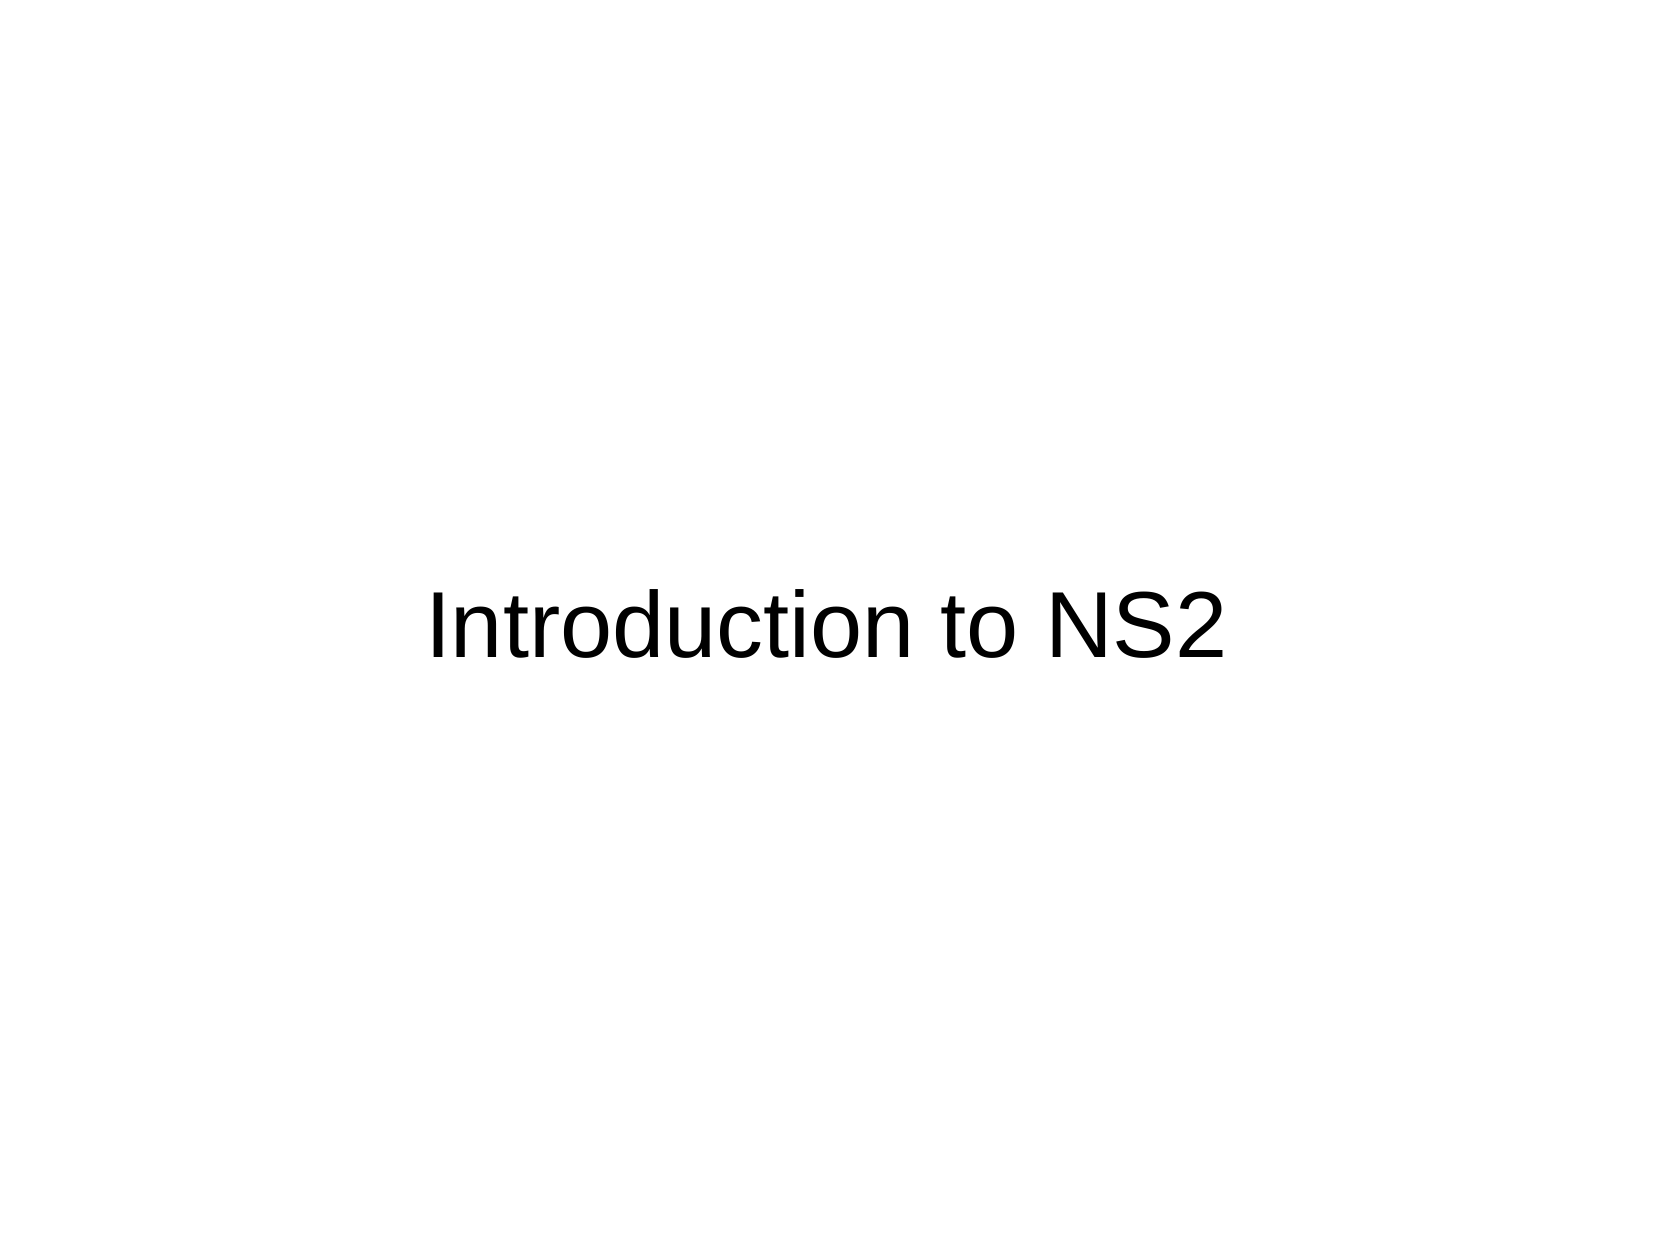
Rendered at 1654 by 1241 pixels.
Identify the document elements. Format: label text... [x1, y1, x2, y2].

subtitle Introduction to NS2 [82, 23, 1571, 1217]
